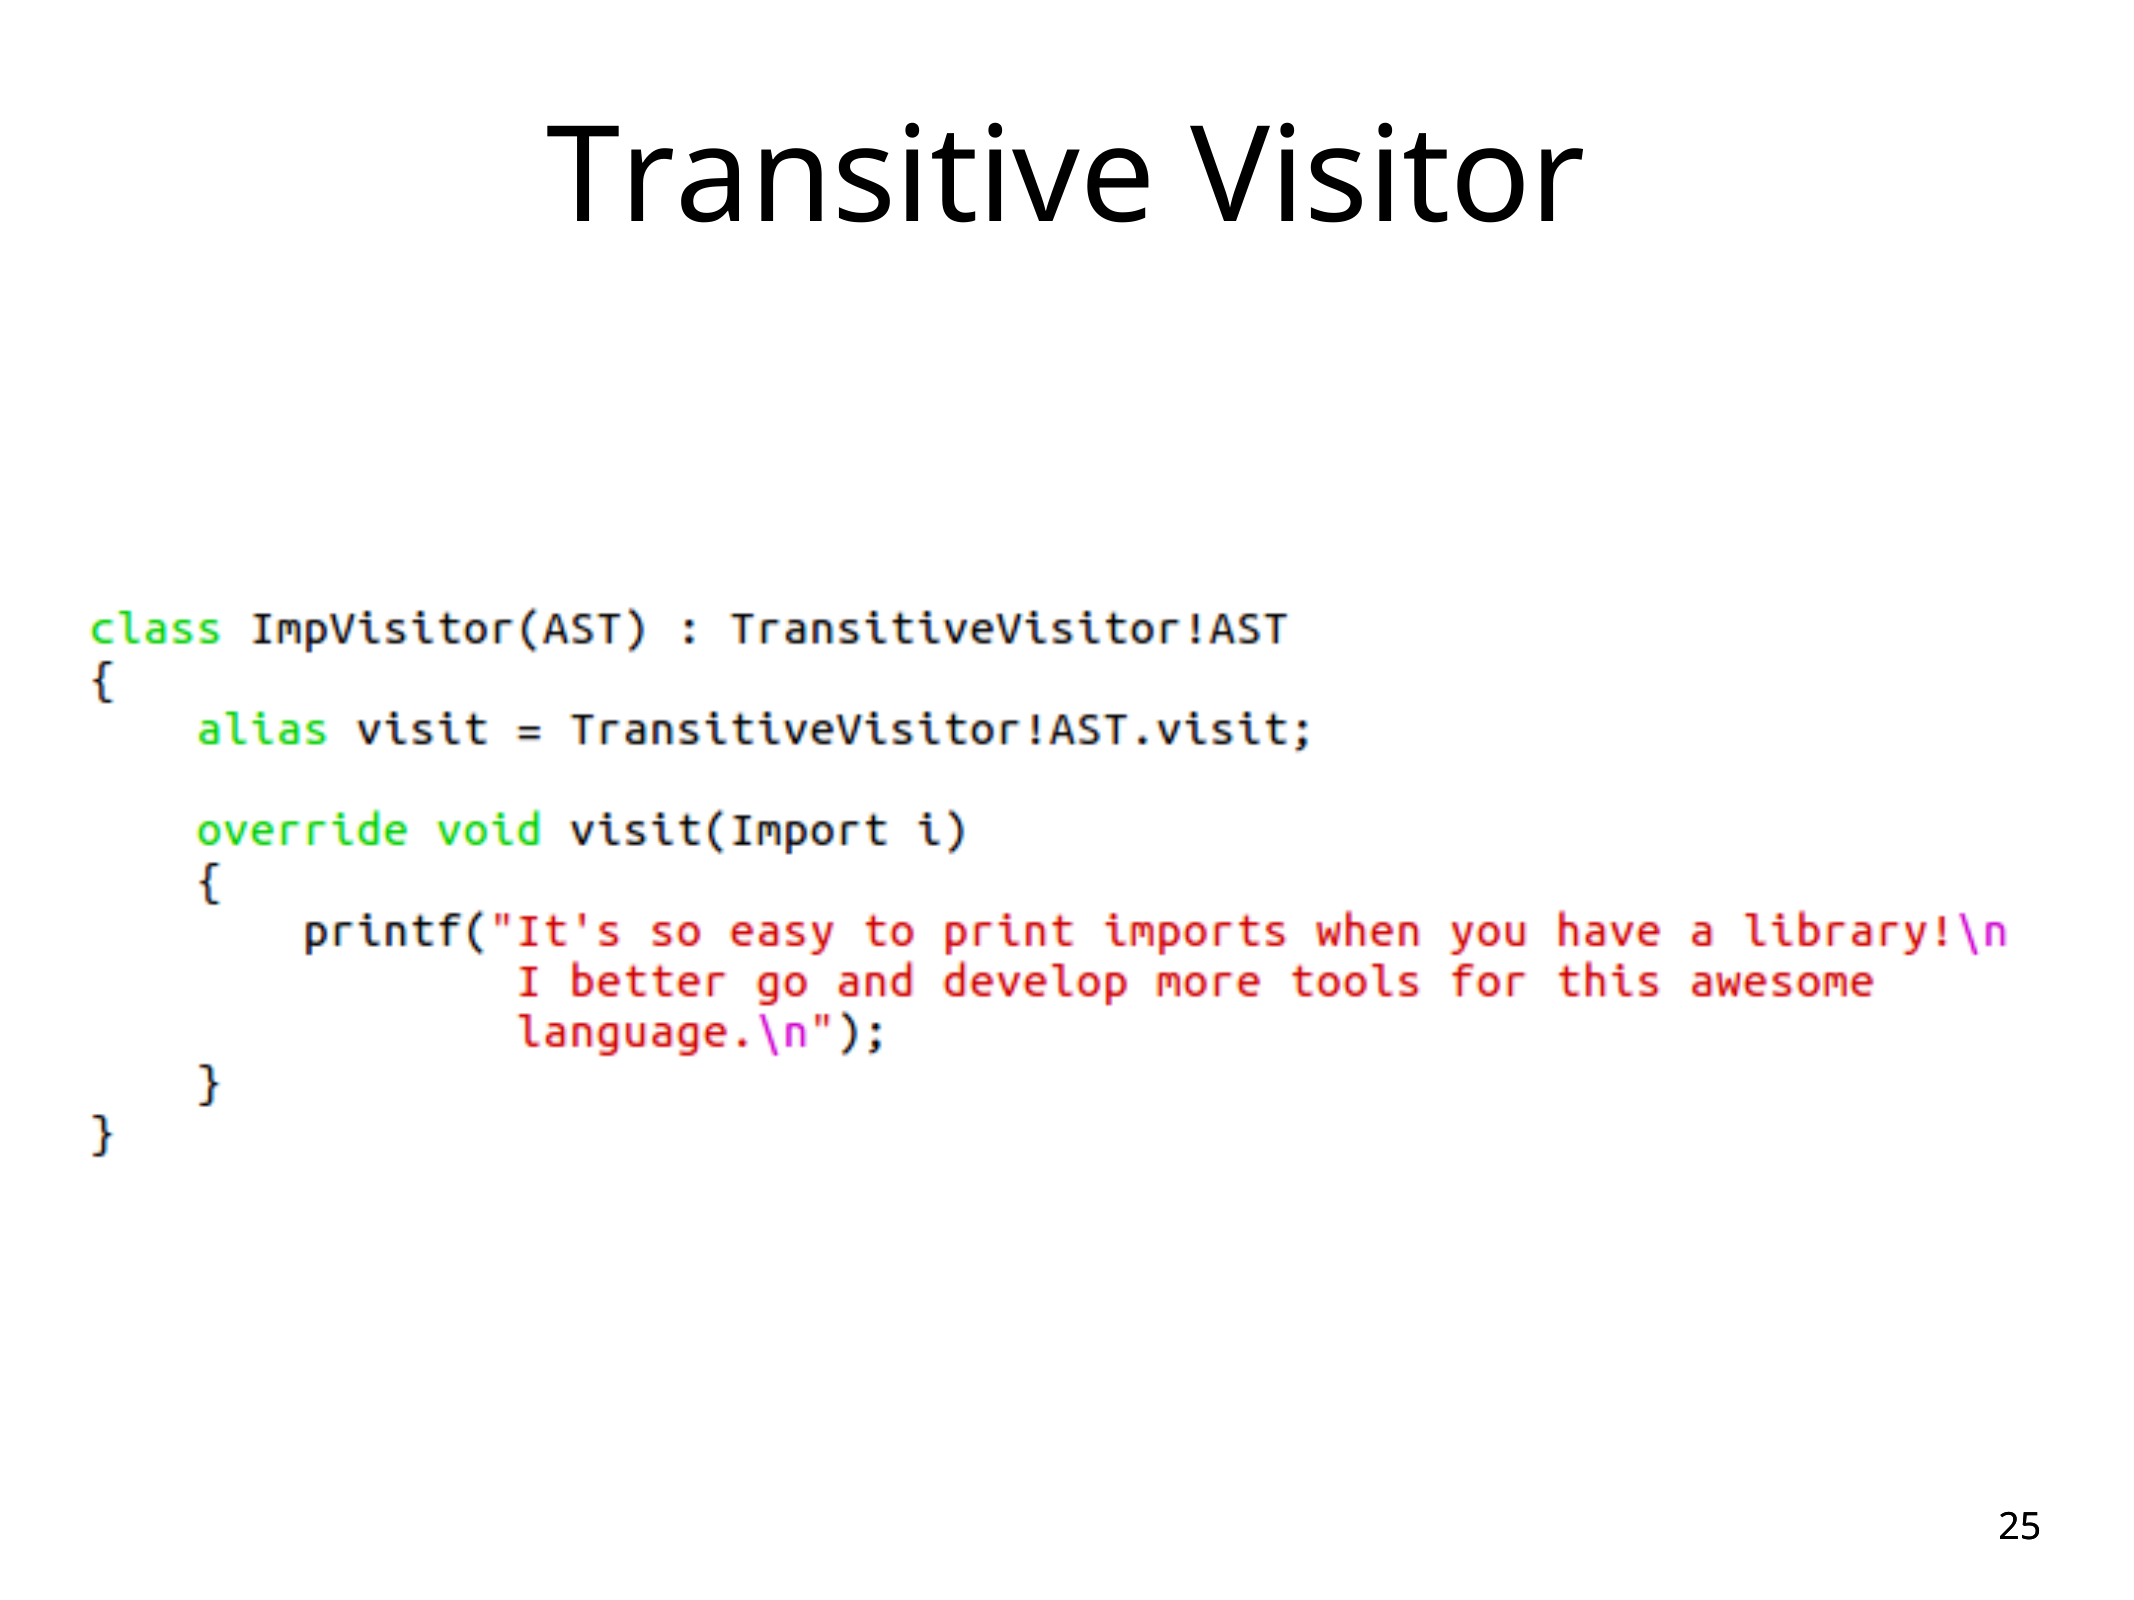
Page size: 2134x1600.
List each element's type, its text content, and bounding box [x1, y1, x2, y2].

picture [79, 594, 2055, 1193]
title Transitive Visitor [79, 72, 2055, 263]
text_box <number> [1985, 1493, 2055, 1557]
